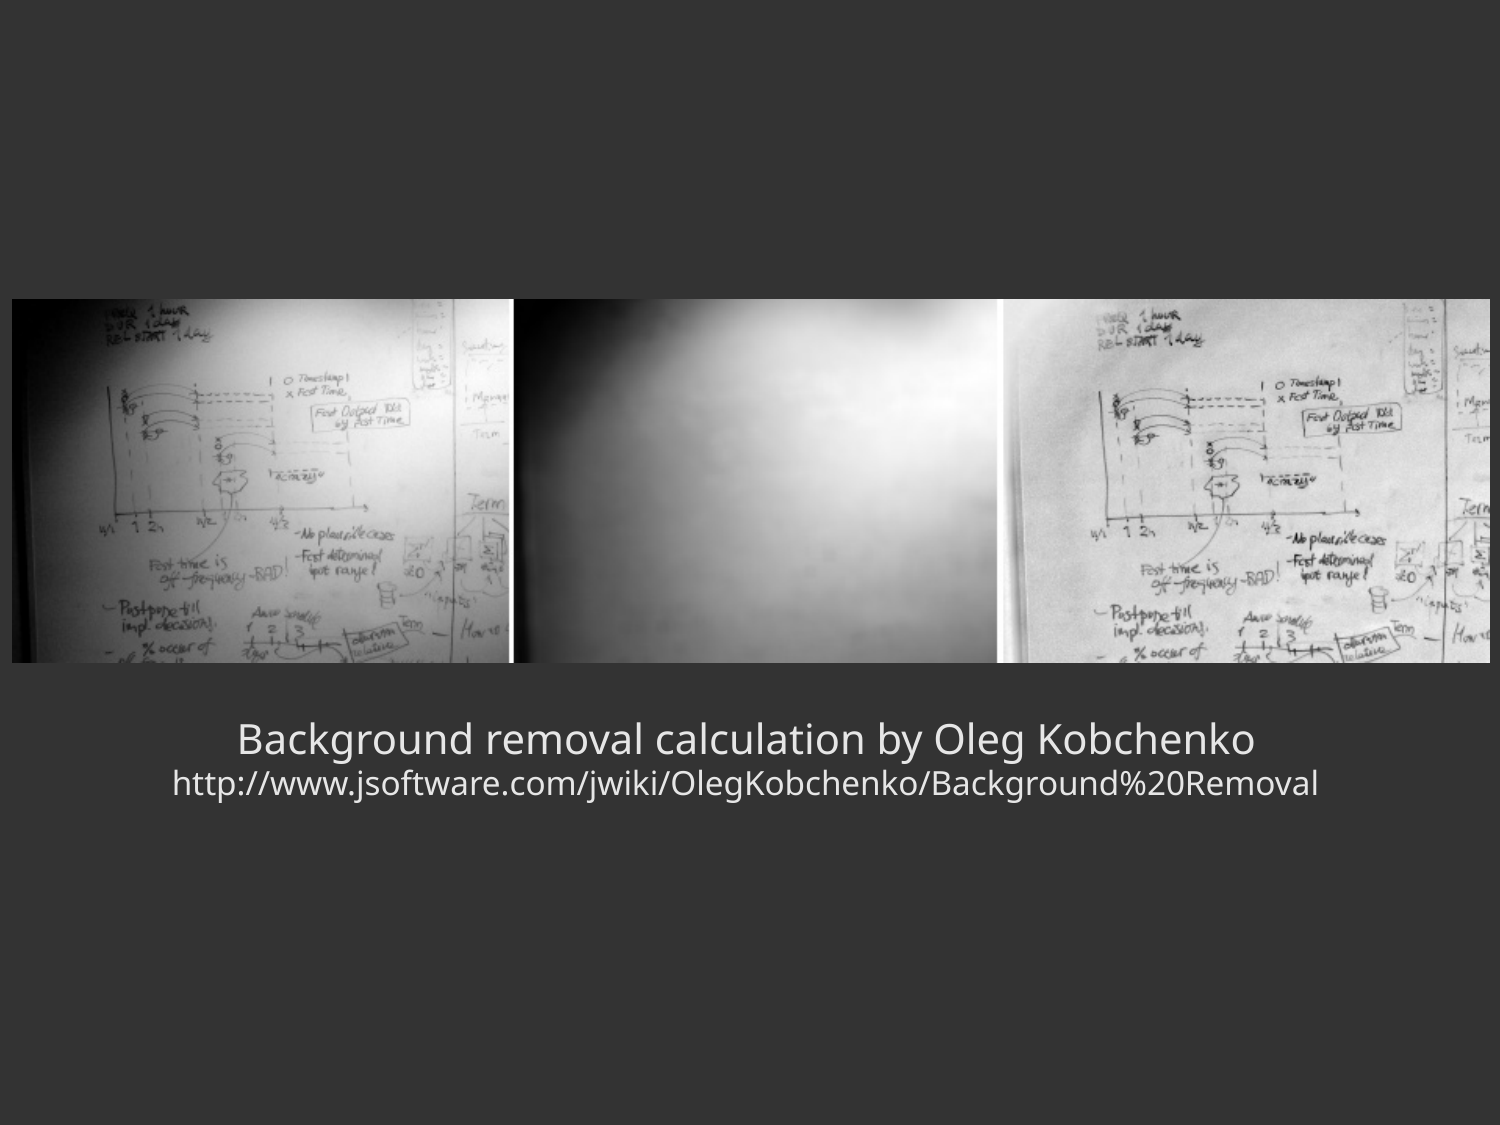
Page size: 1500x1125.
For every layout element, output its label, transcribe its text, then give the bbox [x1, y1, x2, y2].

text_box Background removal calculation by Oleg Kobchenko http://www.jsoftware.com/jwiki/OlegKobchenko/Background%20Removal [37, 705, 1456, 810]
picture [12, 299, 1490, 663]
